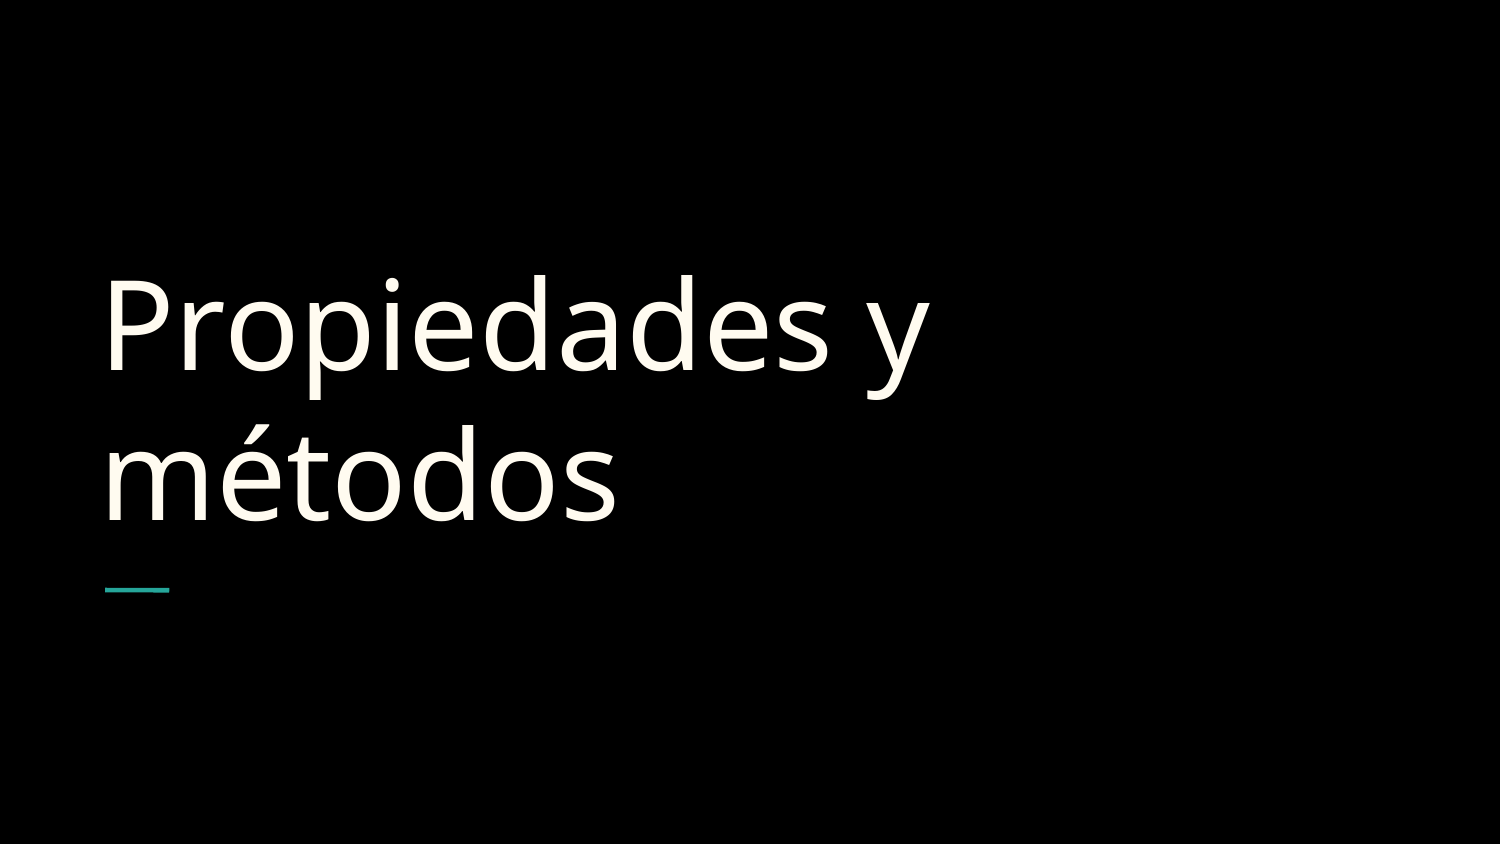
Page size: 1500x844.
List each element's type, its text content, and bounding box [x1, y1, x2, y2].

title Propiedades y métodos [84, 310, 1416, 561]
